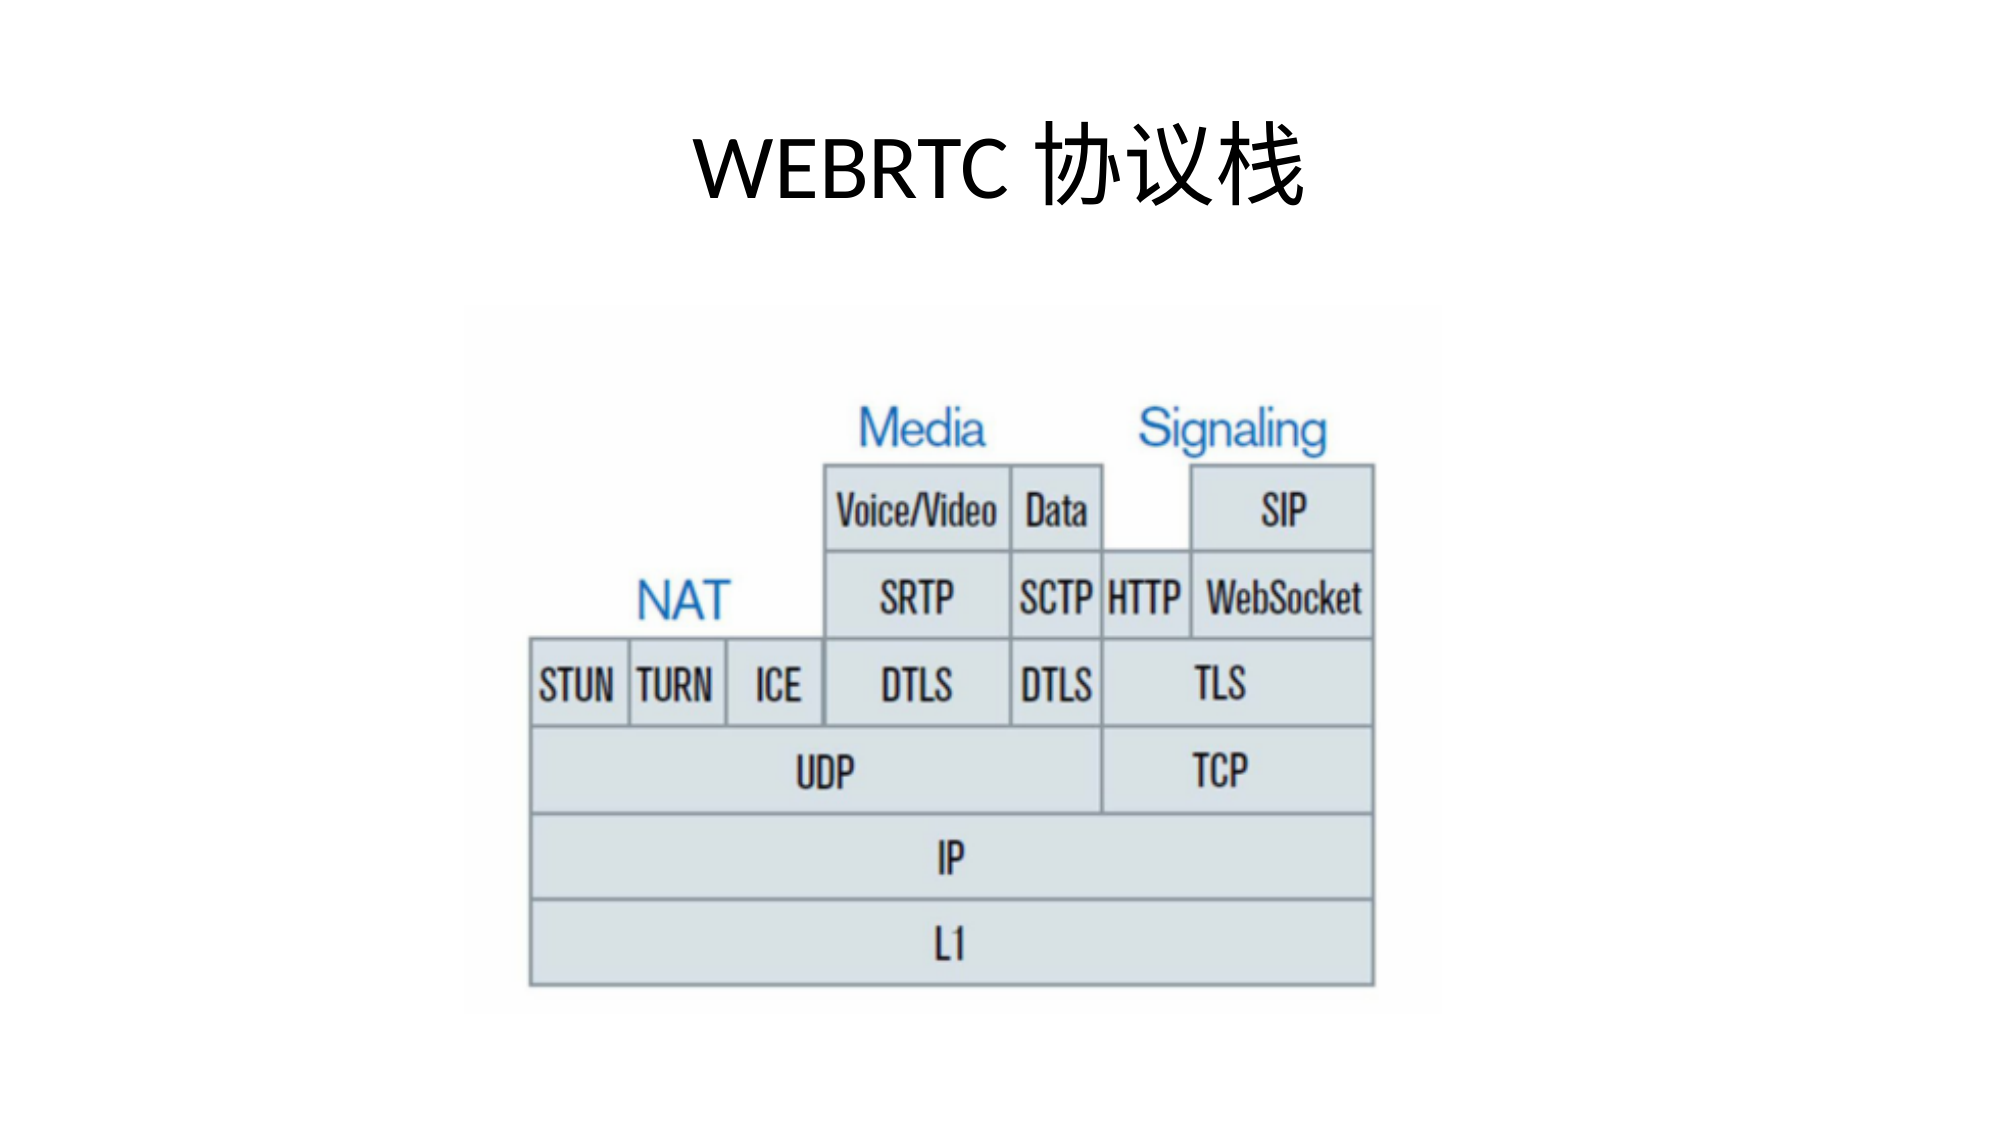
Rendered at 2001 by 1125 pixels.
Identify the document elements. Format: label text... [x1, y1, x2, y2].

title WEBRTC协议栈 [137, 59, 1863, 278]
picture [464, 305, 1442, 1014]
